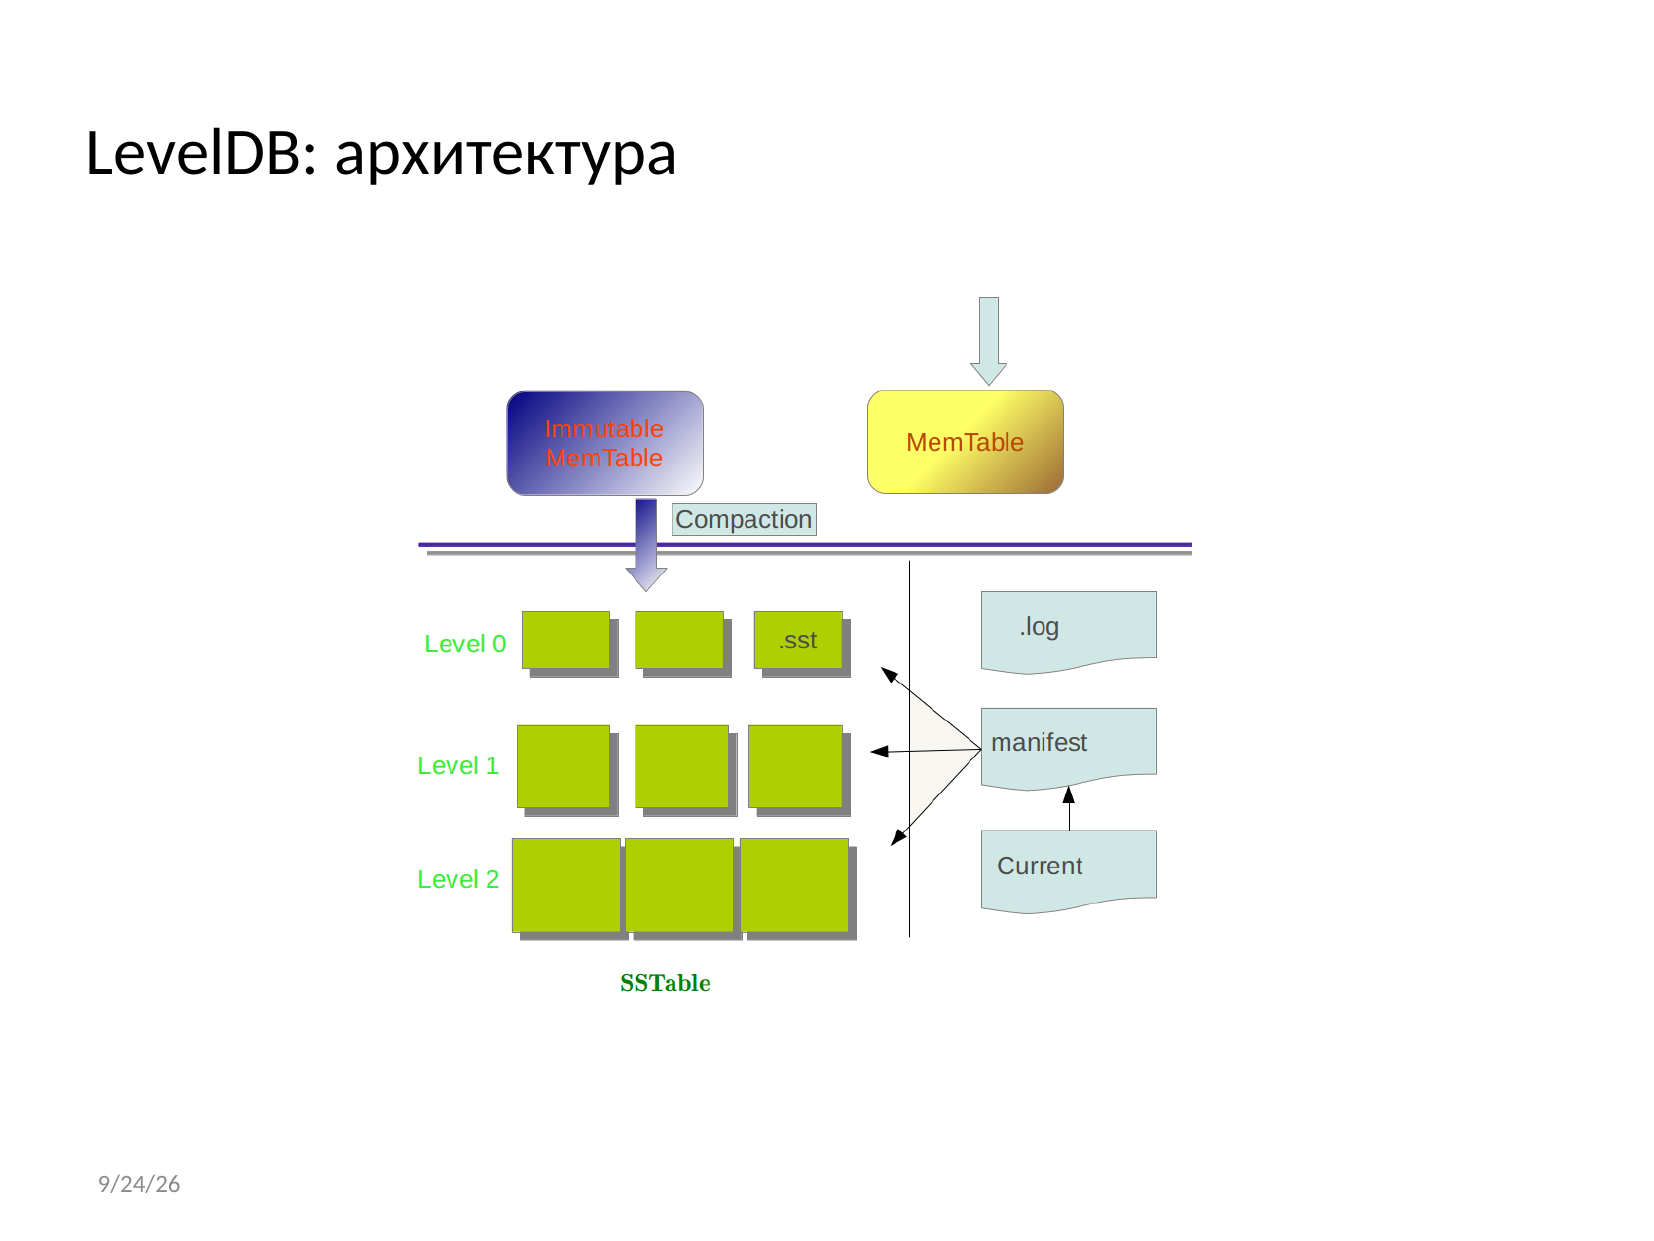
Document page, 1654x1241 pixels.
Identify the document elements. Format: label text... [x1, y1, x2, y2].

title LevelDB: архитектура [85, 80, 1574, 236]
picture [413, 280, 1192, 1015]
